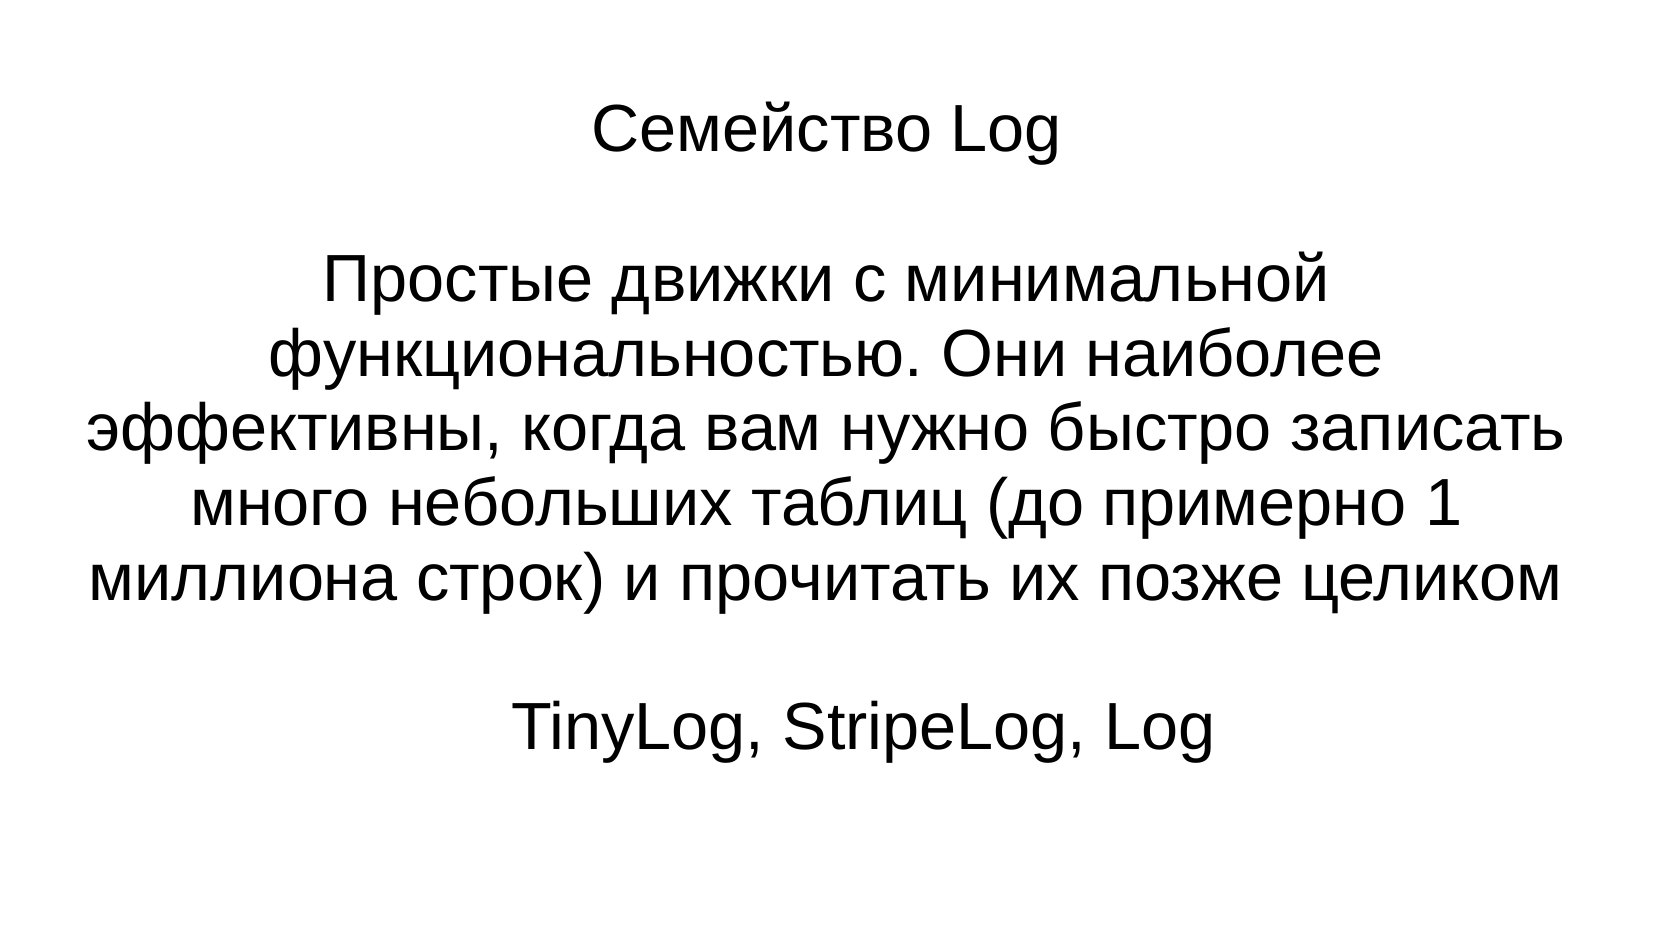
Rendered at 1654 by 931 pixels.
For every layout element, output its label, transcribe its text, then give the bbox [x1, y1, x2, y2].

subtitle Семейство Log Простые движки с минимальной функциональностью. Они наиболее эффективны, когда вам нужно быстро записать много небольших таблиц (до примерно 1 миллиона строк) и прочитать их позже целиком TinyLog, StripeLog, Log [82, 90, 1571, 841]
